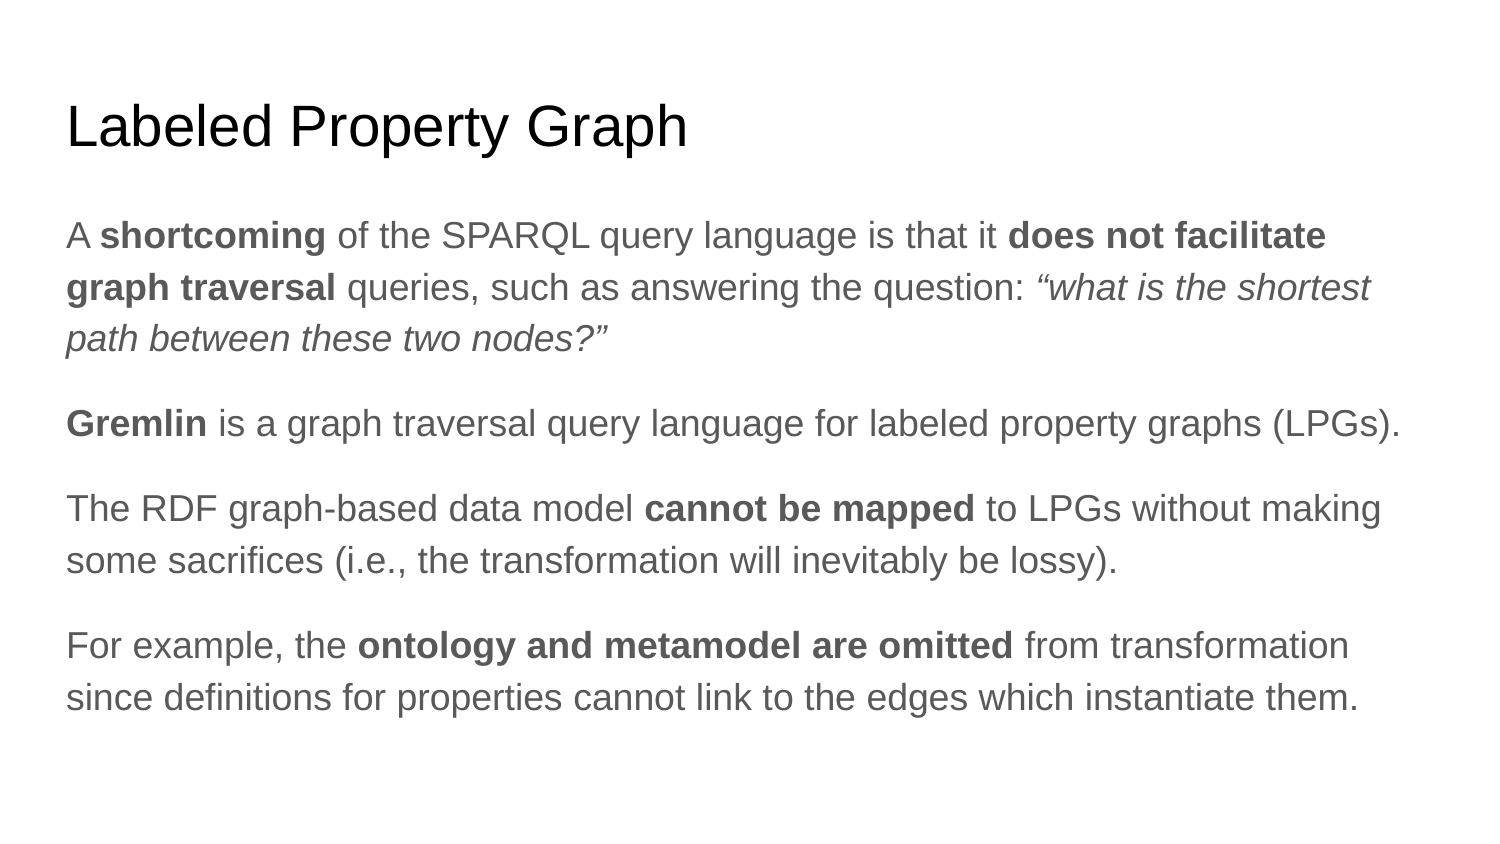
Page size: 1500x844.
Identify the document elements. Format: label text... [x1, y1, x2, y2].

list A shortcoming of the SPARQL query language is that it does not facilitate graph traversal queries, such as answering the question: “what is the shortest path between these two nodes?” Gremlin is a graph traversal query language for labeled property graphs (LPGs). The RDF graph-based data model cannot be mapped to LPGs without making some sacrifices (i.e., the transformation will inevitably be lossy). For example, the ontology and metamodel are omitted from transformation since definitions for properties cannot link to the edges which instantiate them. [51, 189, 1449, 750]
title Labeled Property Graph [51, 72, 1449, 167]
